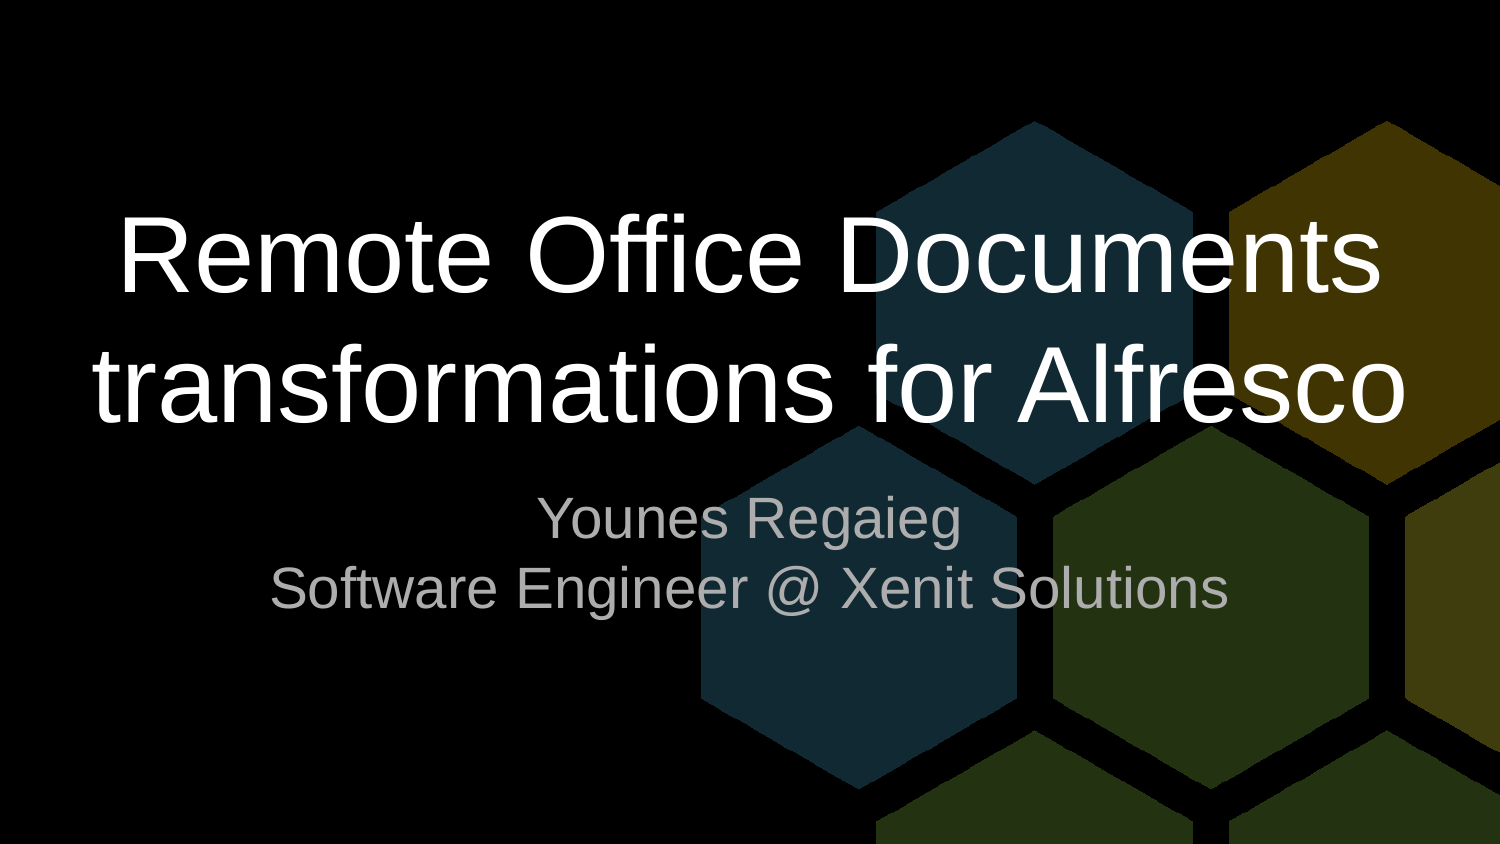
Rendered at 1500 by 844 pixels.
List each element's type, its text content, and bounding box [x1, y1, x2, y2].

subtitle Younes Regaieg Software Engineer @ Xenit Solutions [51, 464, 1449, 682]
picture [0, 0, 1500, 844]
title Remote Office Documents transformations for Alfresco [51, 122, 1449, 459]
